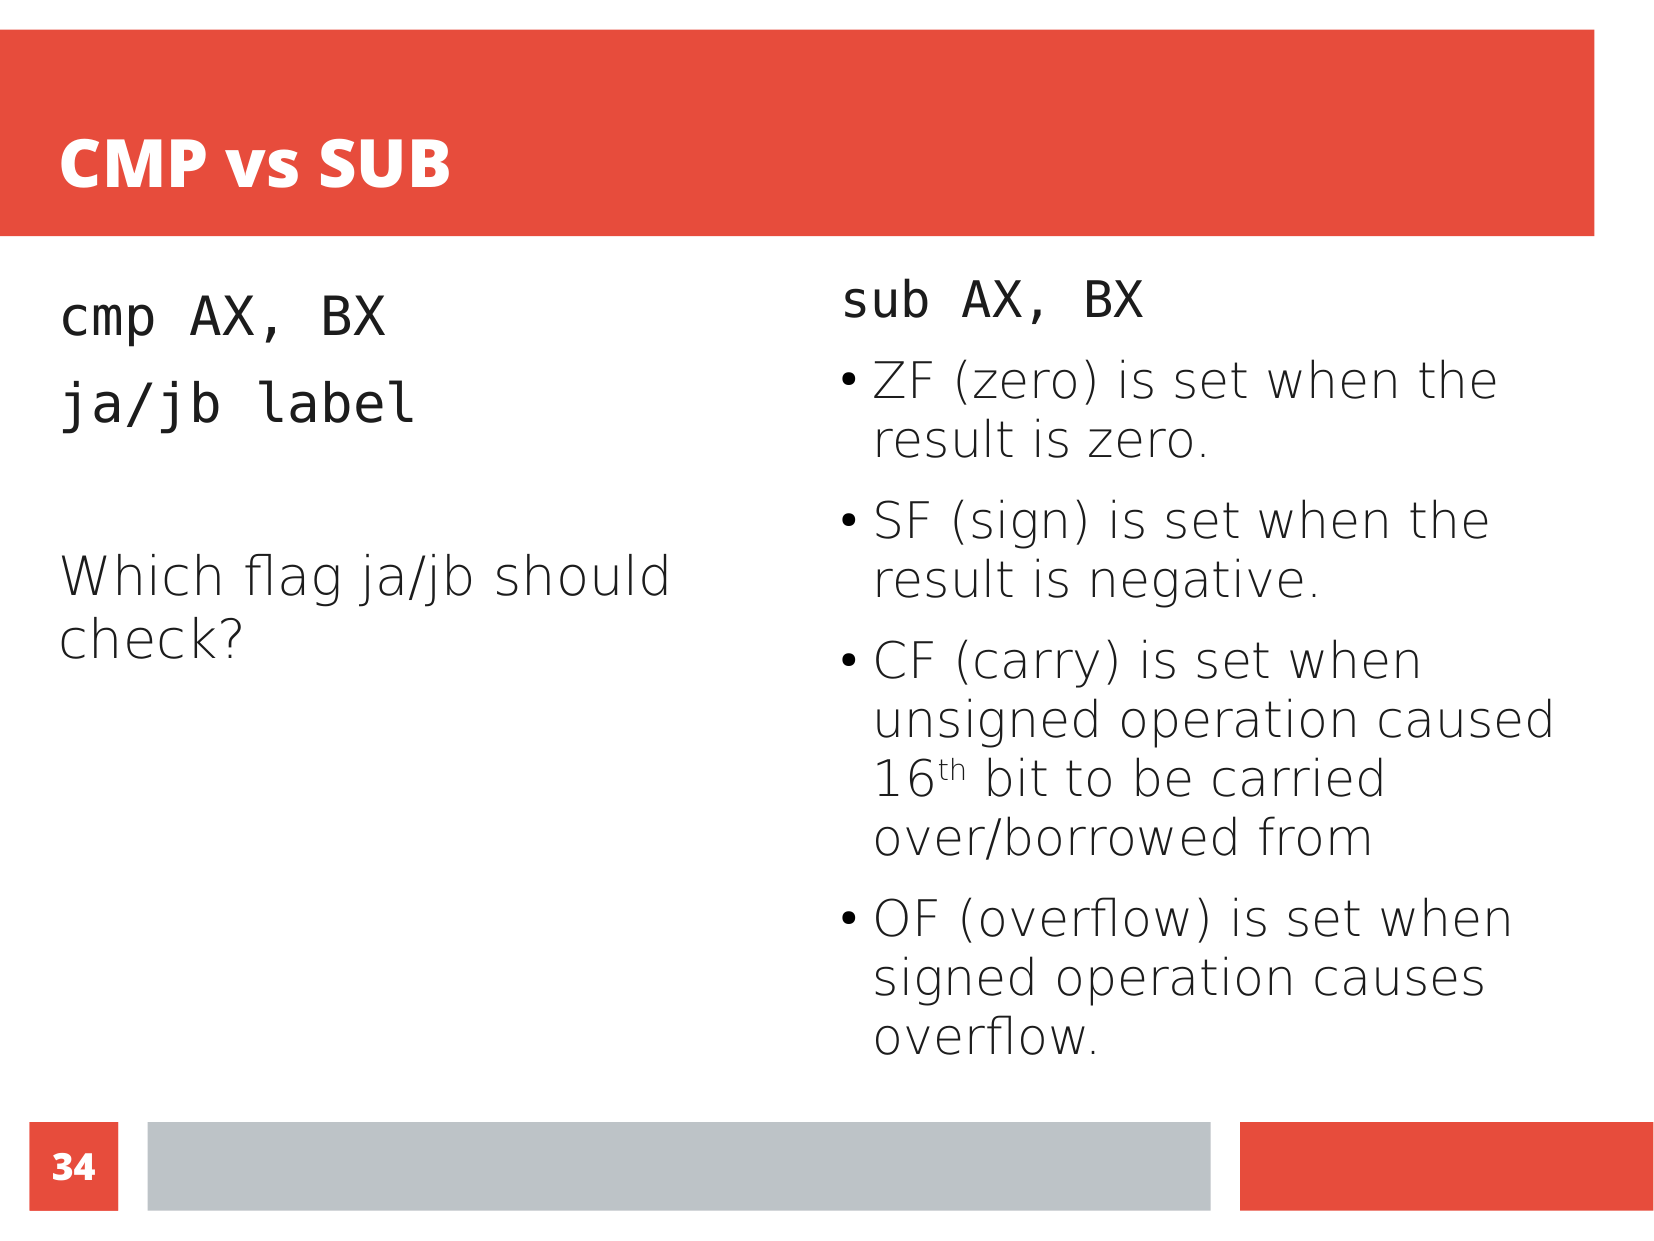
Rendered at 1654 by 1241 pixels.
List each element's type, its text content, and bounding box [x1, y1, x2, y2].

list cmp AX, BX ja/jb label Which flag ja/jb should check? [59, 285, 691, 1093]
title CMP vs SUB [59, 59, 1595, 207]
list sub AX, BX ZF (zero) is set when the result is zero. SF (sign) is set when the result is negative. CF (carry) is set when unsigned operation caused 16th bit to be carried over/borrowed from OF (overflow) is set when signed operation causes overflow. [840, 270, 1561, 1068]
